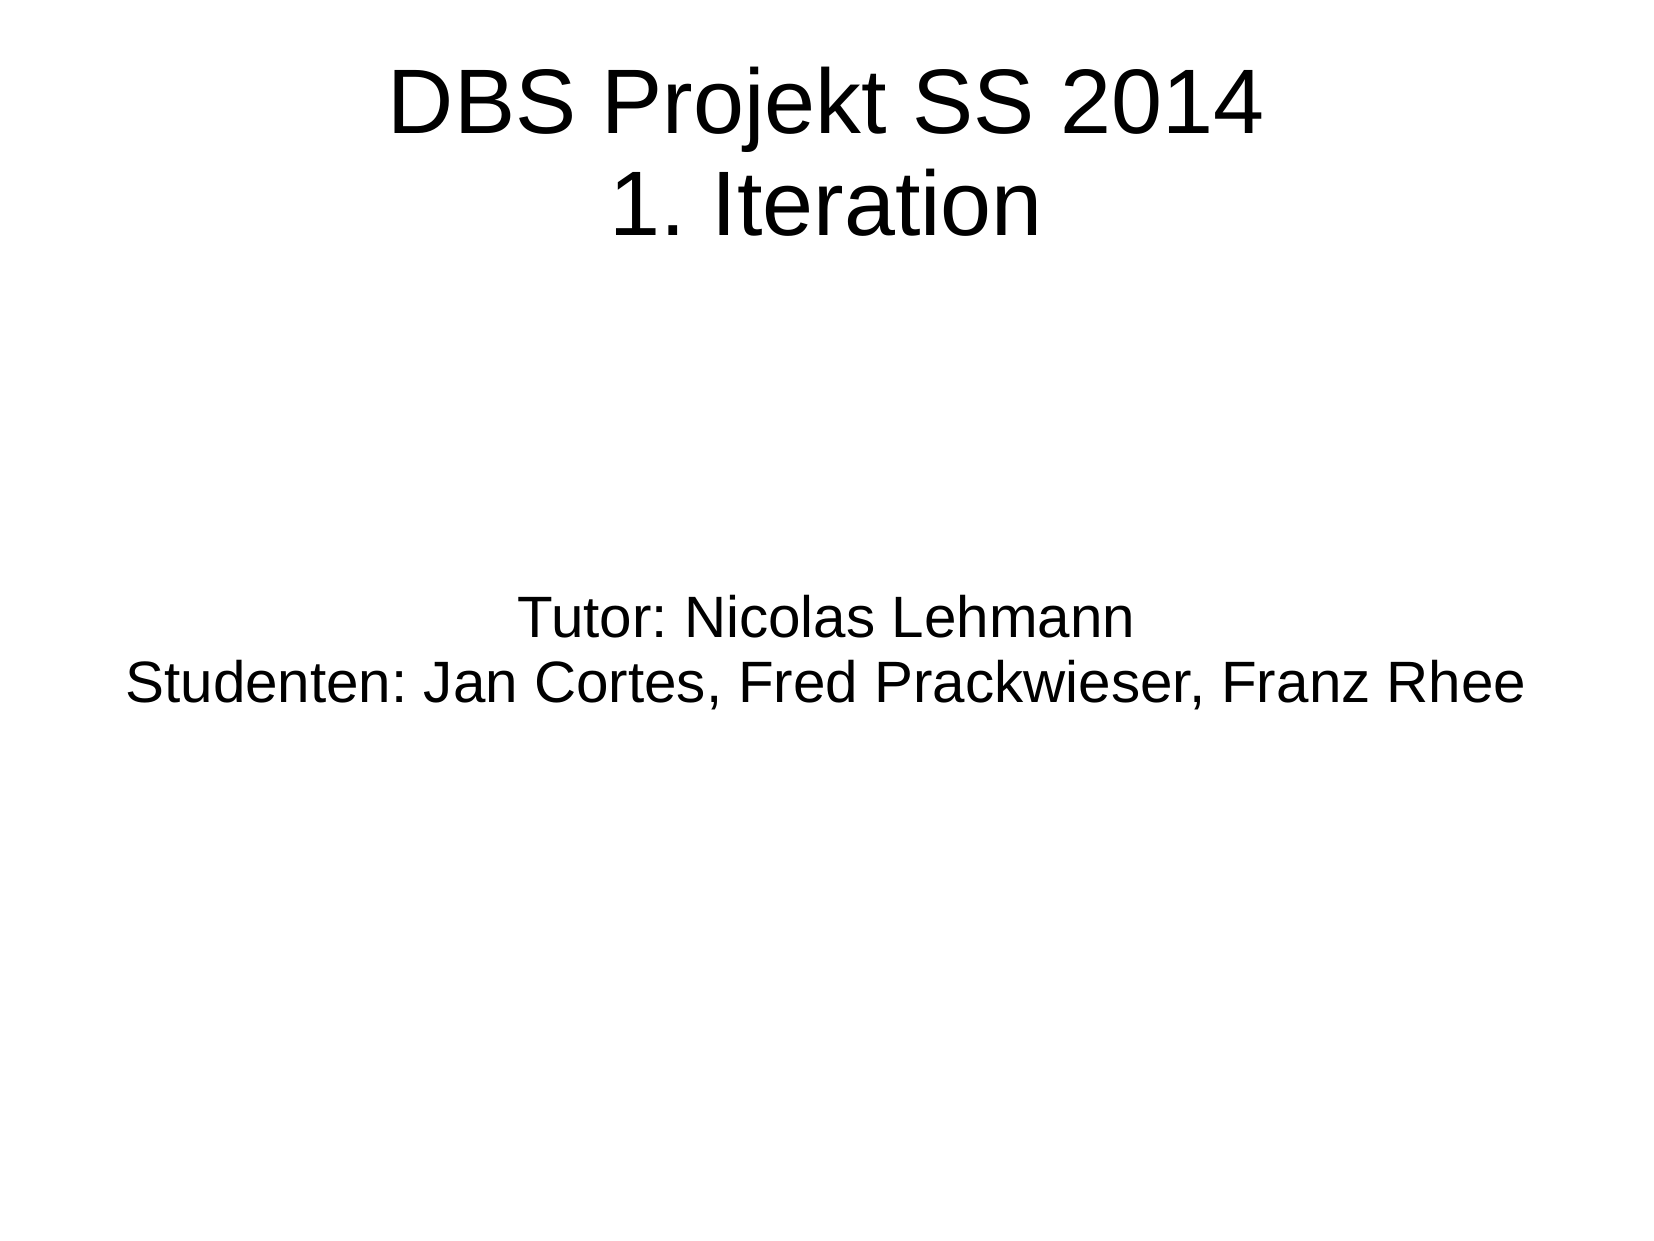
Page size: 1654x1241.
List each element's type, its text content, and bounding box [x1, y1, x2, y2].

subtitle Tutor: Nicolas Lehmann Studenten: Jan Cortes, Fred Prackwieser, Franz Rhee [82, 290, 1571, 1010]
title DBS Projekt SS 2014 1. Iteration [82, 49, 1571, 257]
